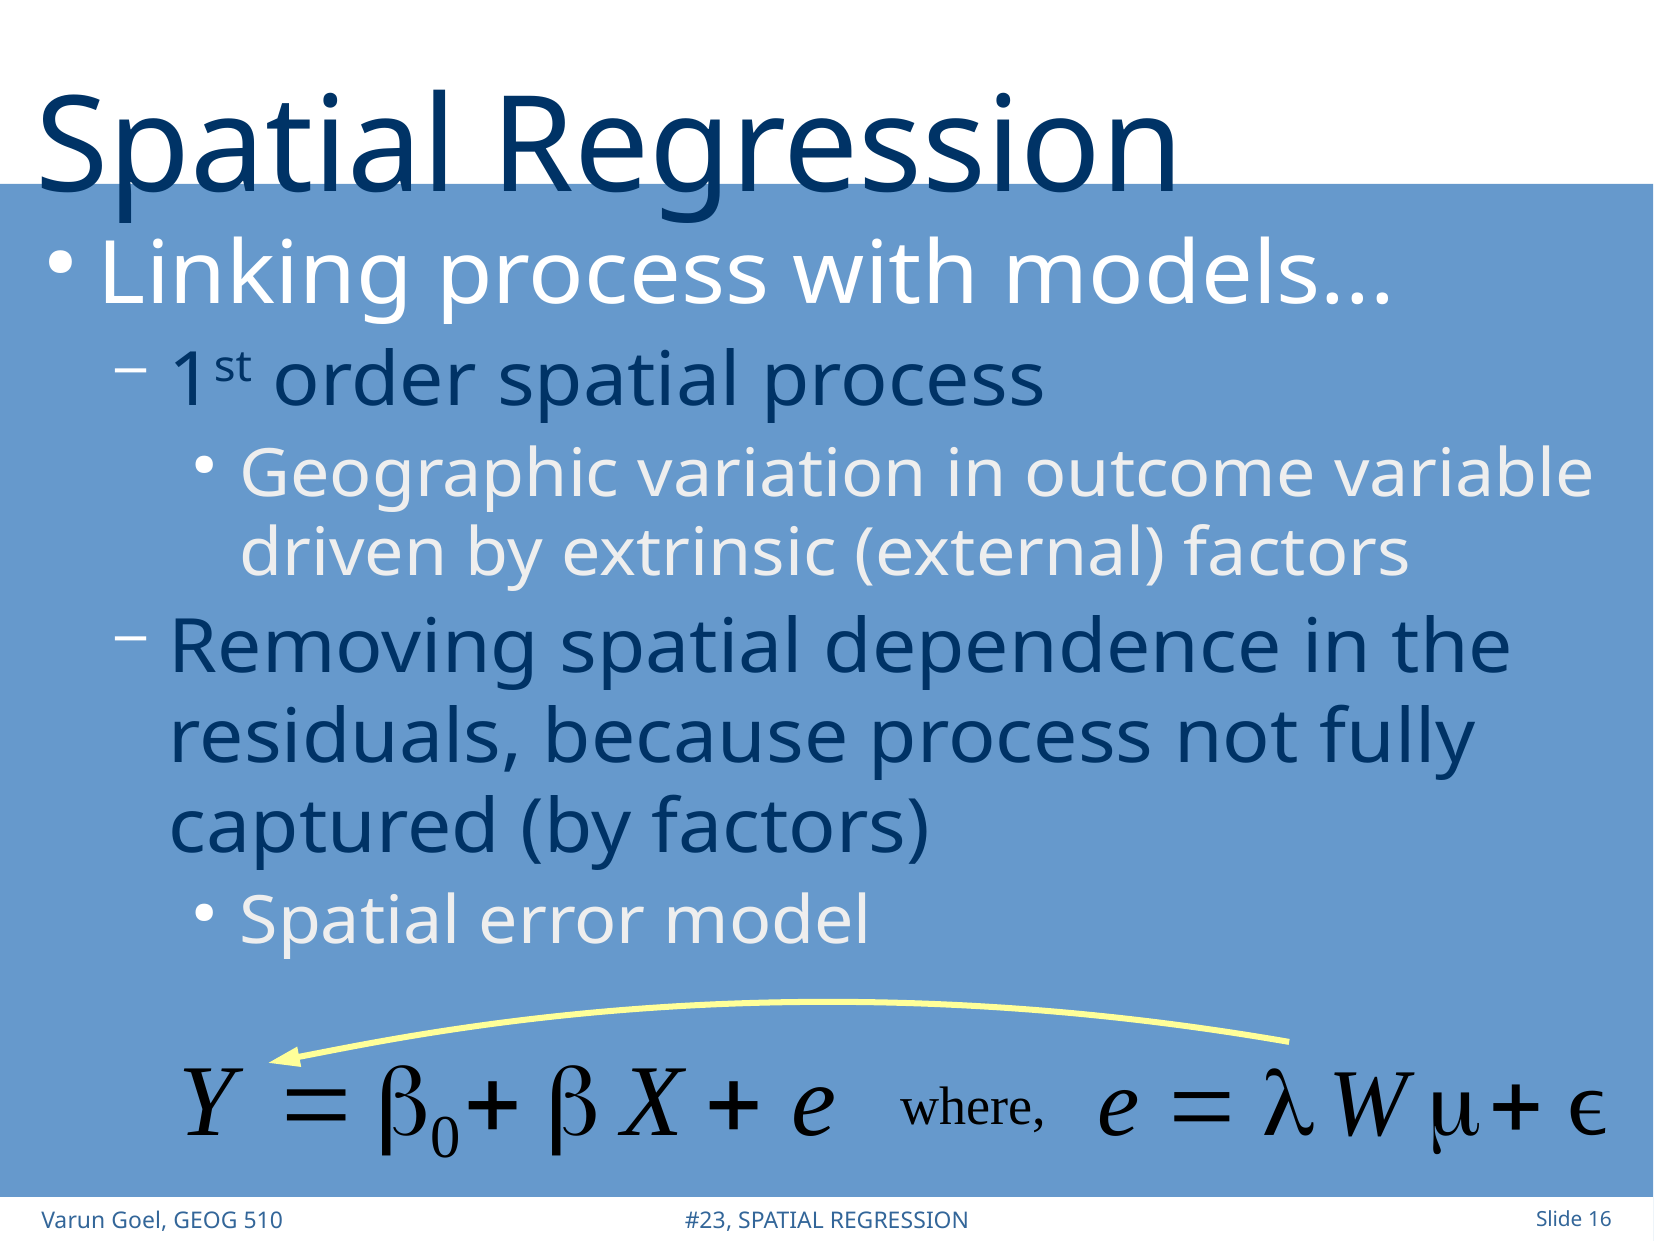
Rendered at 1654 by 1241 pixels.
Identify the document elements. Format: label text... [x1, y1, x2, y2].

text_box where, [885, 1068, 1100, 1144]
title Spatial Regression [35, 35, 1573, 219]
list Linking process with models... 1st order spatial process Geographic variation in outcome variable driven by extrinsic (external) factors Removing spatial dependence in the residuals, because process not fully captured (by factors) Spatial error model [26, 219, 1601, 1138]
chart [1071, 1047, 1634, 1157]
chart [156, 1042, 862, 1170]
